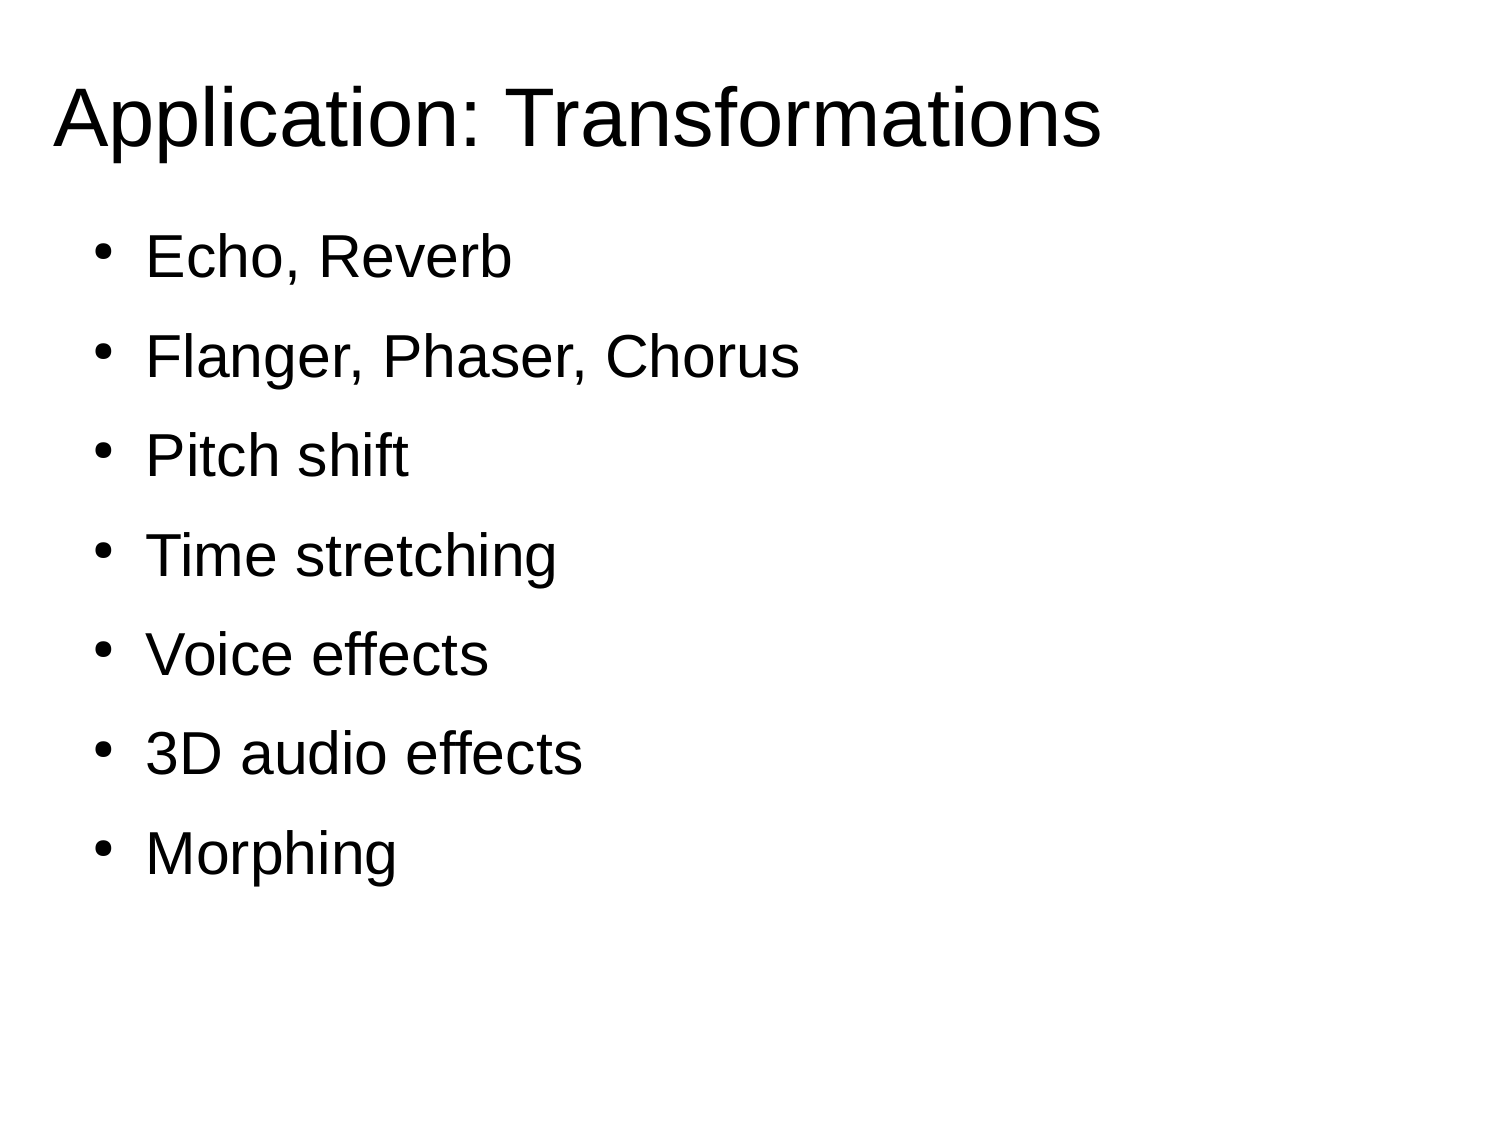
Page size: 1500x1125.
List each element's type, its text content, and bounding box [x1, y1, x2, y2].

list Echo, Reverb Flanger, Phaser, Chorus Pitch shift Time stretching Voice effects 3D audio effects Morphing [75, 212, 1463, 980]
title Application: Transformations [53, 19, 1403, 207]
